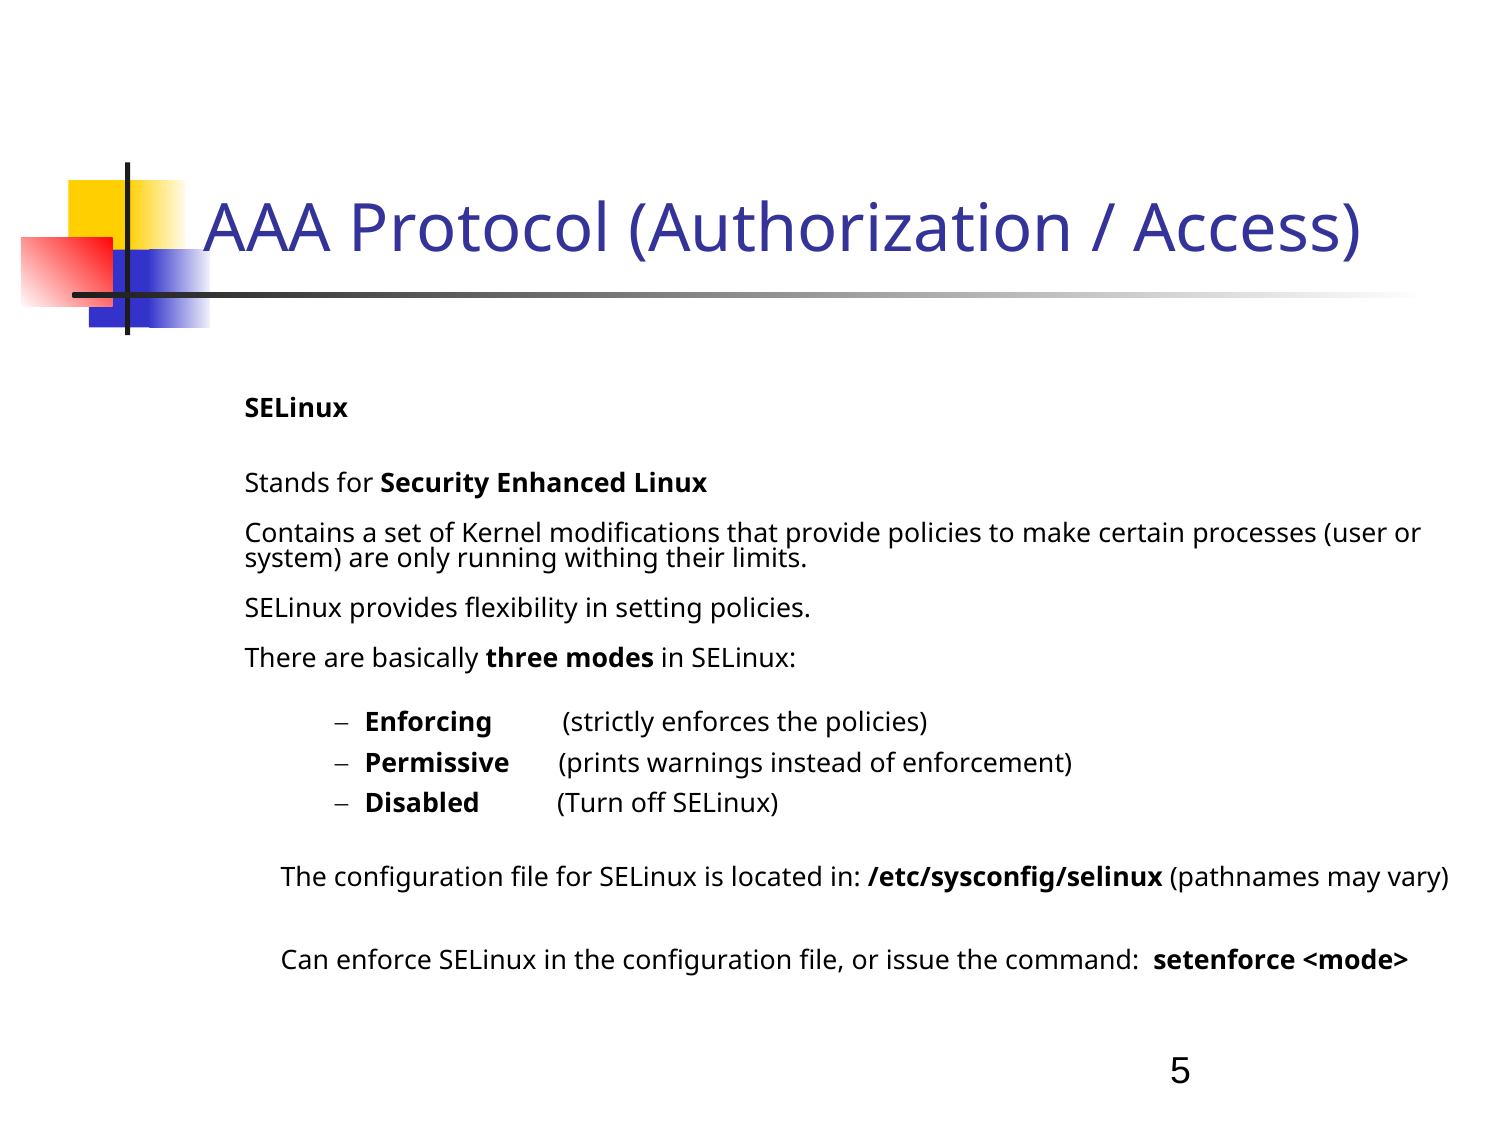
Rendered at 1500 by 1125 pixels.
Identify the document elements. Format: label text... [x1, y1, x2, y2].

list SELinux Stands for Security Enhanced Linux Contains a set of Kernel modifications that provide policies to make certain processes (user or system) are only running withing their limits. SELinux provides flexibility in setting policies. There are basically three modes in SELinux: Enforcing (strictly enforces the policies) Permissive (prints warnings instead of enforcement) Disabled (Turn off SELinux) The configuration file for SELinux is located in: /etc/sysconfig/selinux (pathnames may vary) Can enforce SELinux in the configuration file, or issue the command: setenforce <mode> [193, 331, 1469, 1007]
title AAA Protocol (Authorization / Access) [188, 35, 1468, 276]
